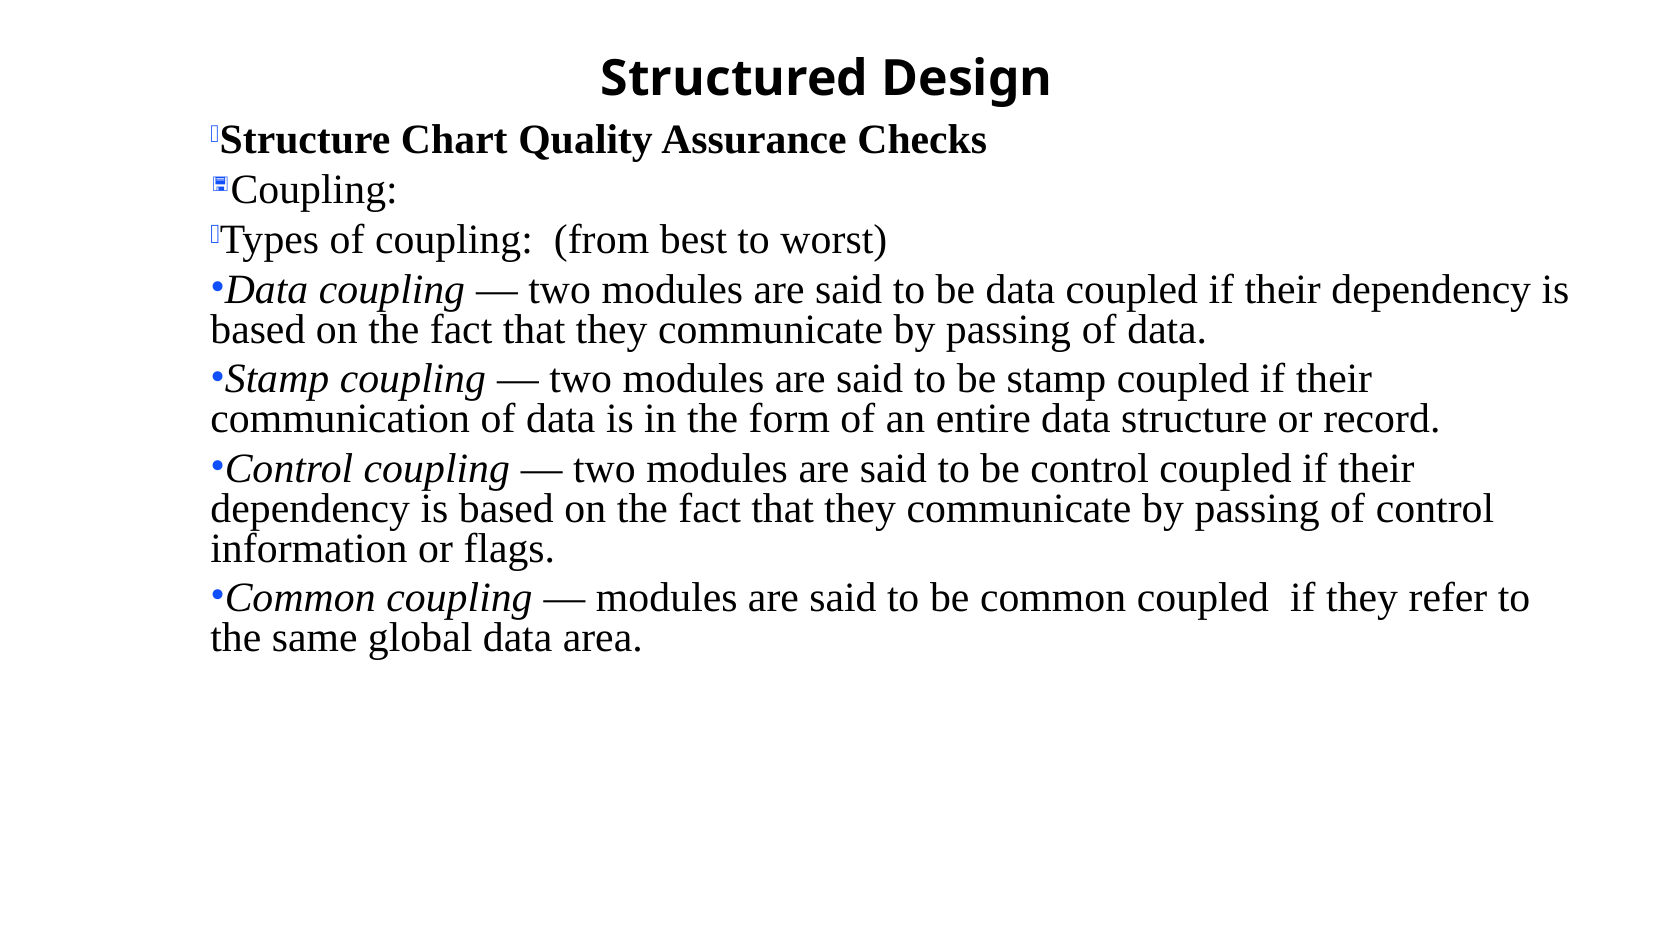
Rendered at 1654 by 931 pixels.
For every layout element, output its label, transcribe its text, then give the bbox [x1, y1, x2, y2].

list Structure Chart Quality Assurance Checks Coupling: Types of coupling: (from best to worst) Data coupling — two modules are said to be data coupled if their dependency is based on the fact that they communicate by passing of data. Stamp coupling — two modules are said to be stamp coupled if their communication of data is in the form of an entire data structure or record. Control coupling — two modules are said to be control coupled if their dependency is based on the fact that they communicate by passing of control information or flags. Common coupling — modules are said to be common coupled if they refer to the same global data area. [195, 113, 1601, 714]
title Structured Design [248, 38, 1406, 101]
